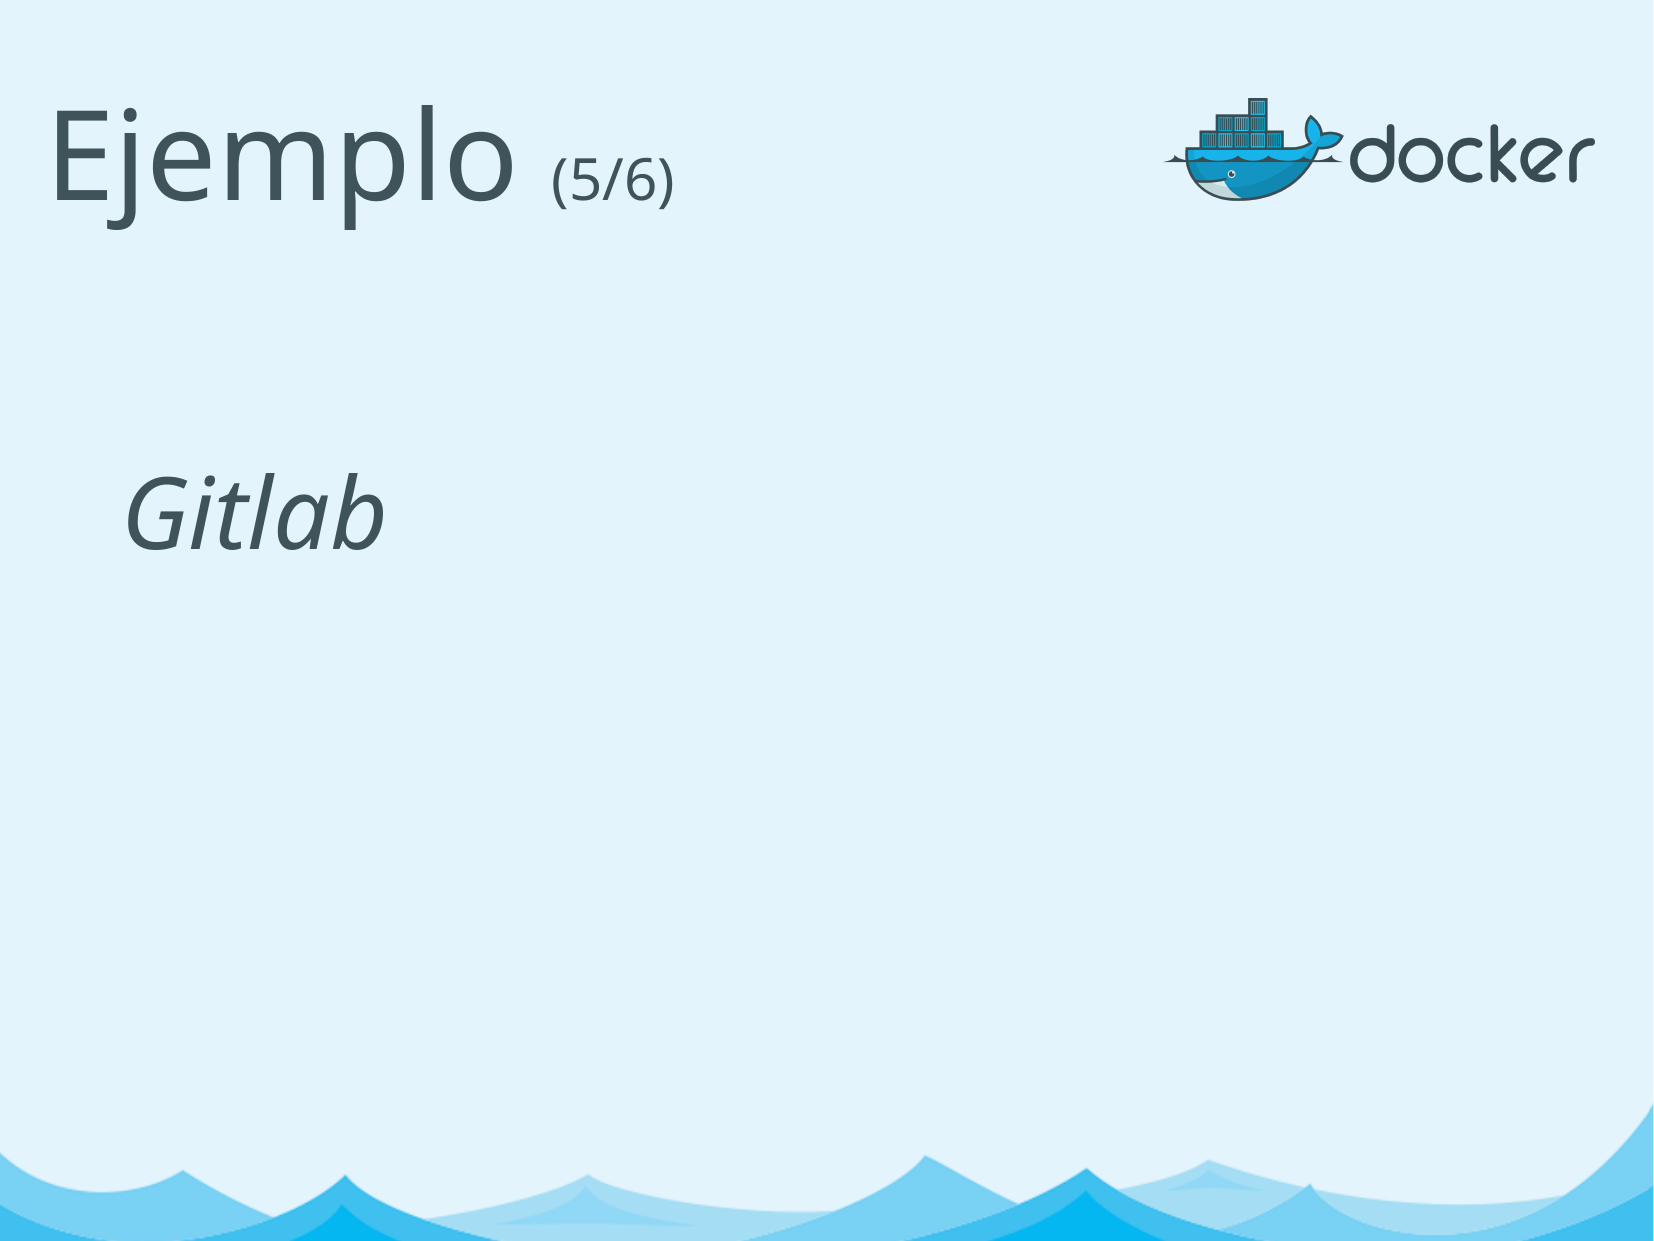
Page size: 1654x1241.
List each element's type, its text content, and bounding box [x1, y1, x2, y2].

text_box Ejemplo (5/6) [30, 59, 649, 252]
picture [0, 1101, 1654, 1241]
text_box Gitlab [106, 435, 1583, 805]
picture [1163, 98, 1595, 201]
